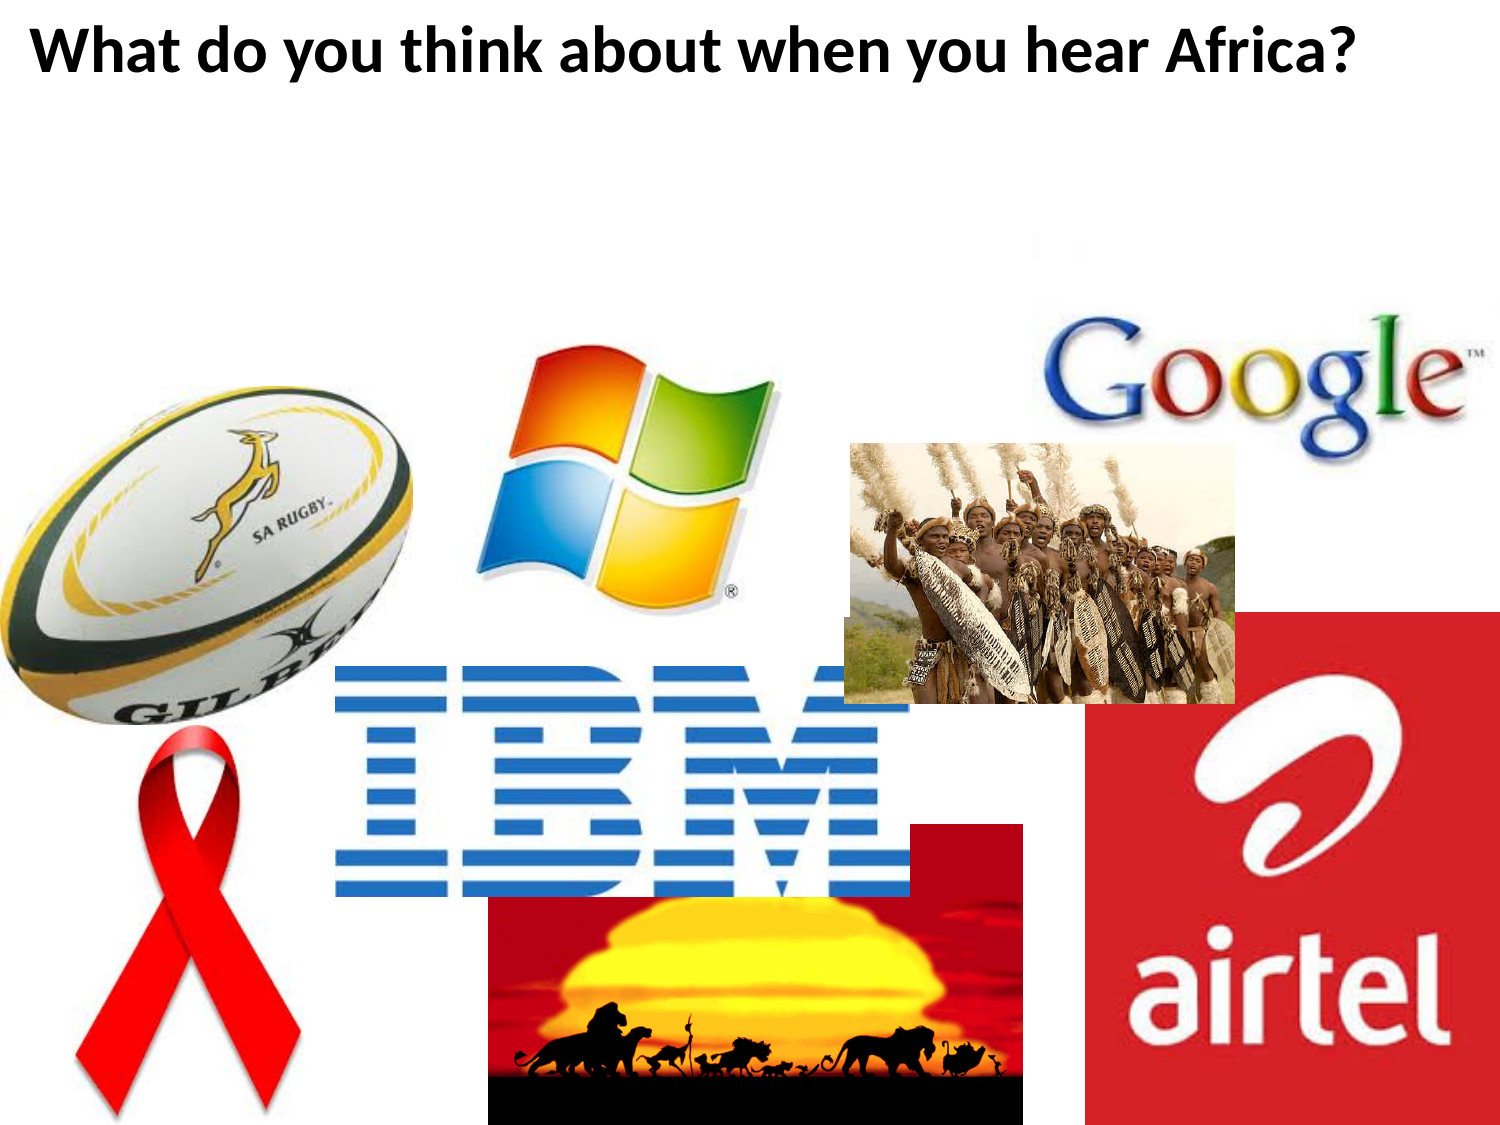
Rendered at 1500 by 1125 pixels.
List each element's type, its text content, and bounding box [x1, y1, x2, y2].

picture [0, 232, 1500, 1125]
text_box What do you think about when you hear Africa? [15, 15, 1486, 300]
